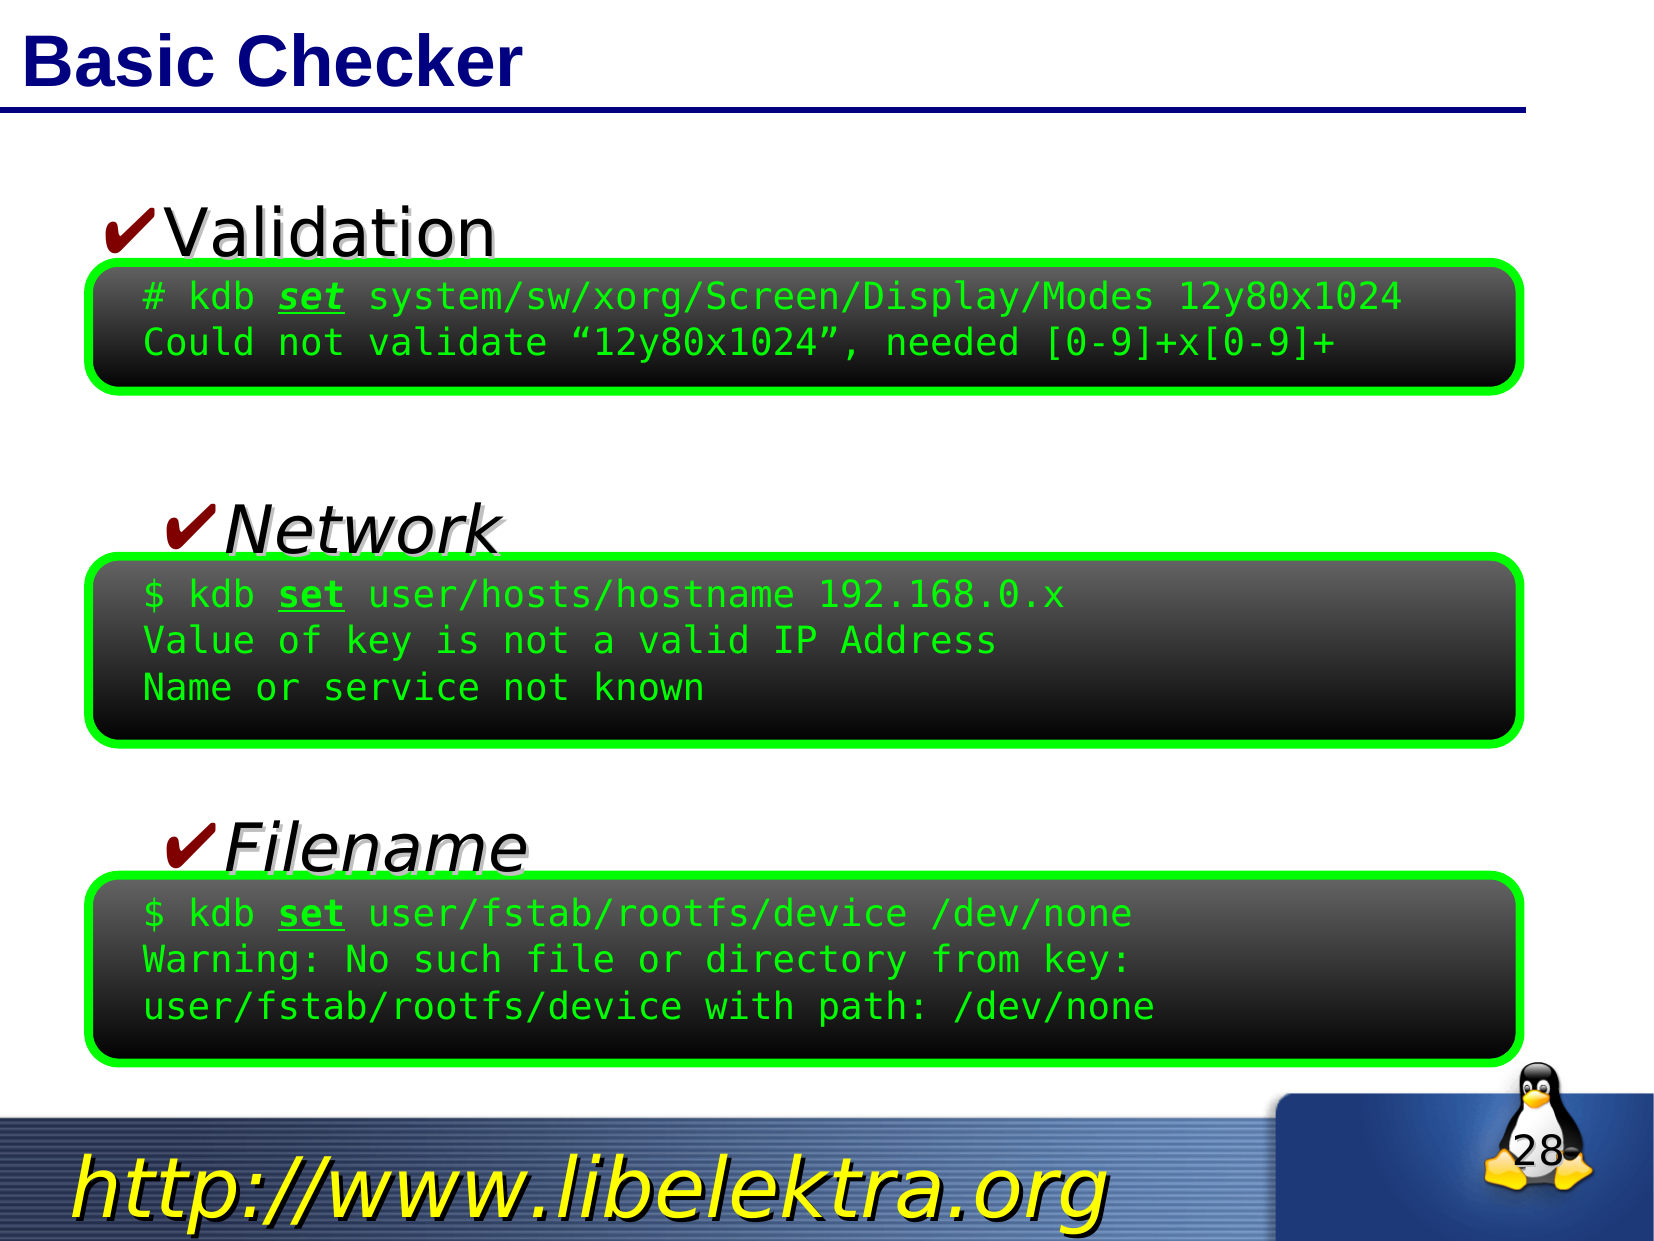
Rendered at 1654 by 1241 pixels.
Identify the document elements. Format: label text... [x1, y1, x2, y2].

text_box # kdb set system/sw/xorg/Screen/Display/Modes 12y80x1024 Could not validate “12y80x1024”, needed [0-9]+x[0-9]+ [142, 271, 1489, 383]
picture [0, 1061, 1654, 1241]
text_box [88, 556, 1521, 745]
text_box $ kdb set user/hosts/hostname 192.168.0.x Value of key is not a valid IP Address Name or service not known [142, 569, 1489, 732]
text_box Validation [104, 188, 1071, 267]
text_box Basic Checker [21, 14, 1611, 111]
text_box $ kdb set user/fstab/rootfs/device /dev/none Warning: No such file or directory from key: user/fstab/rootfs/device with path: /dev/none [142, 888, 1489, 1051]
text_box Network [104, 478, 666, 571]
text_box [88, 262, 1521, 392]
text_box Filename [104, 797, 666, 890]
text_box <Nummer> [1312, 1122, 1565, 1178]
text_box [88, 875, 1521, 1063]
